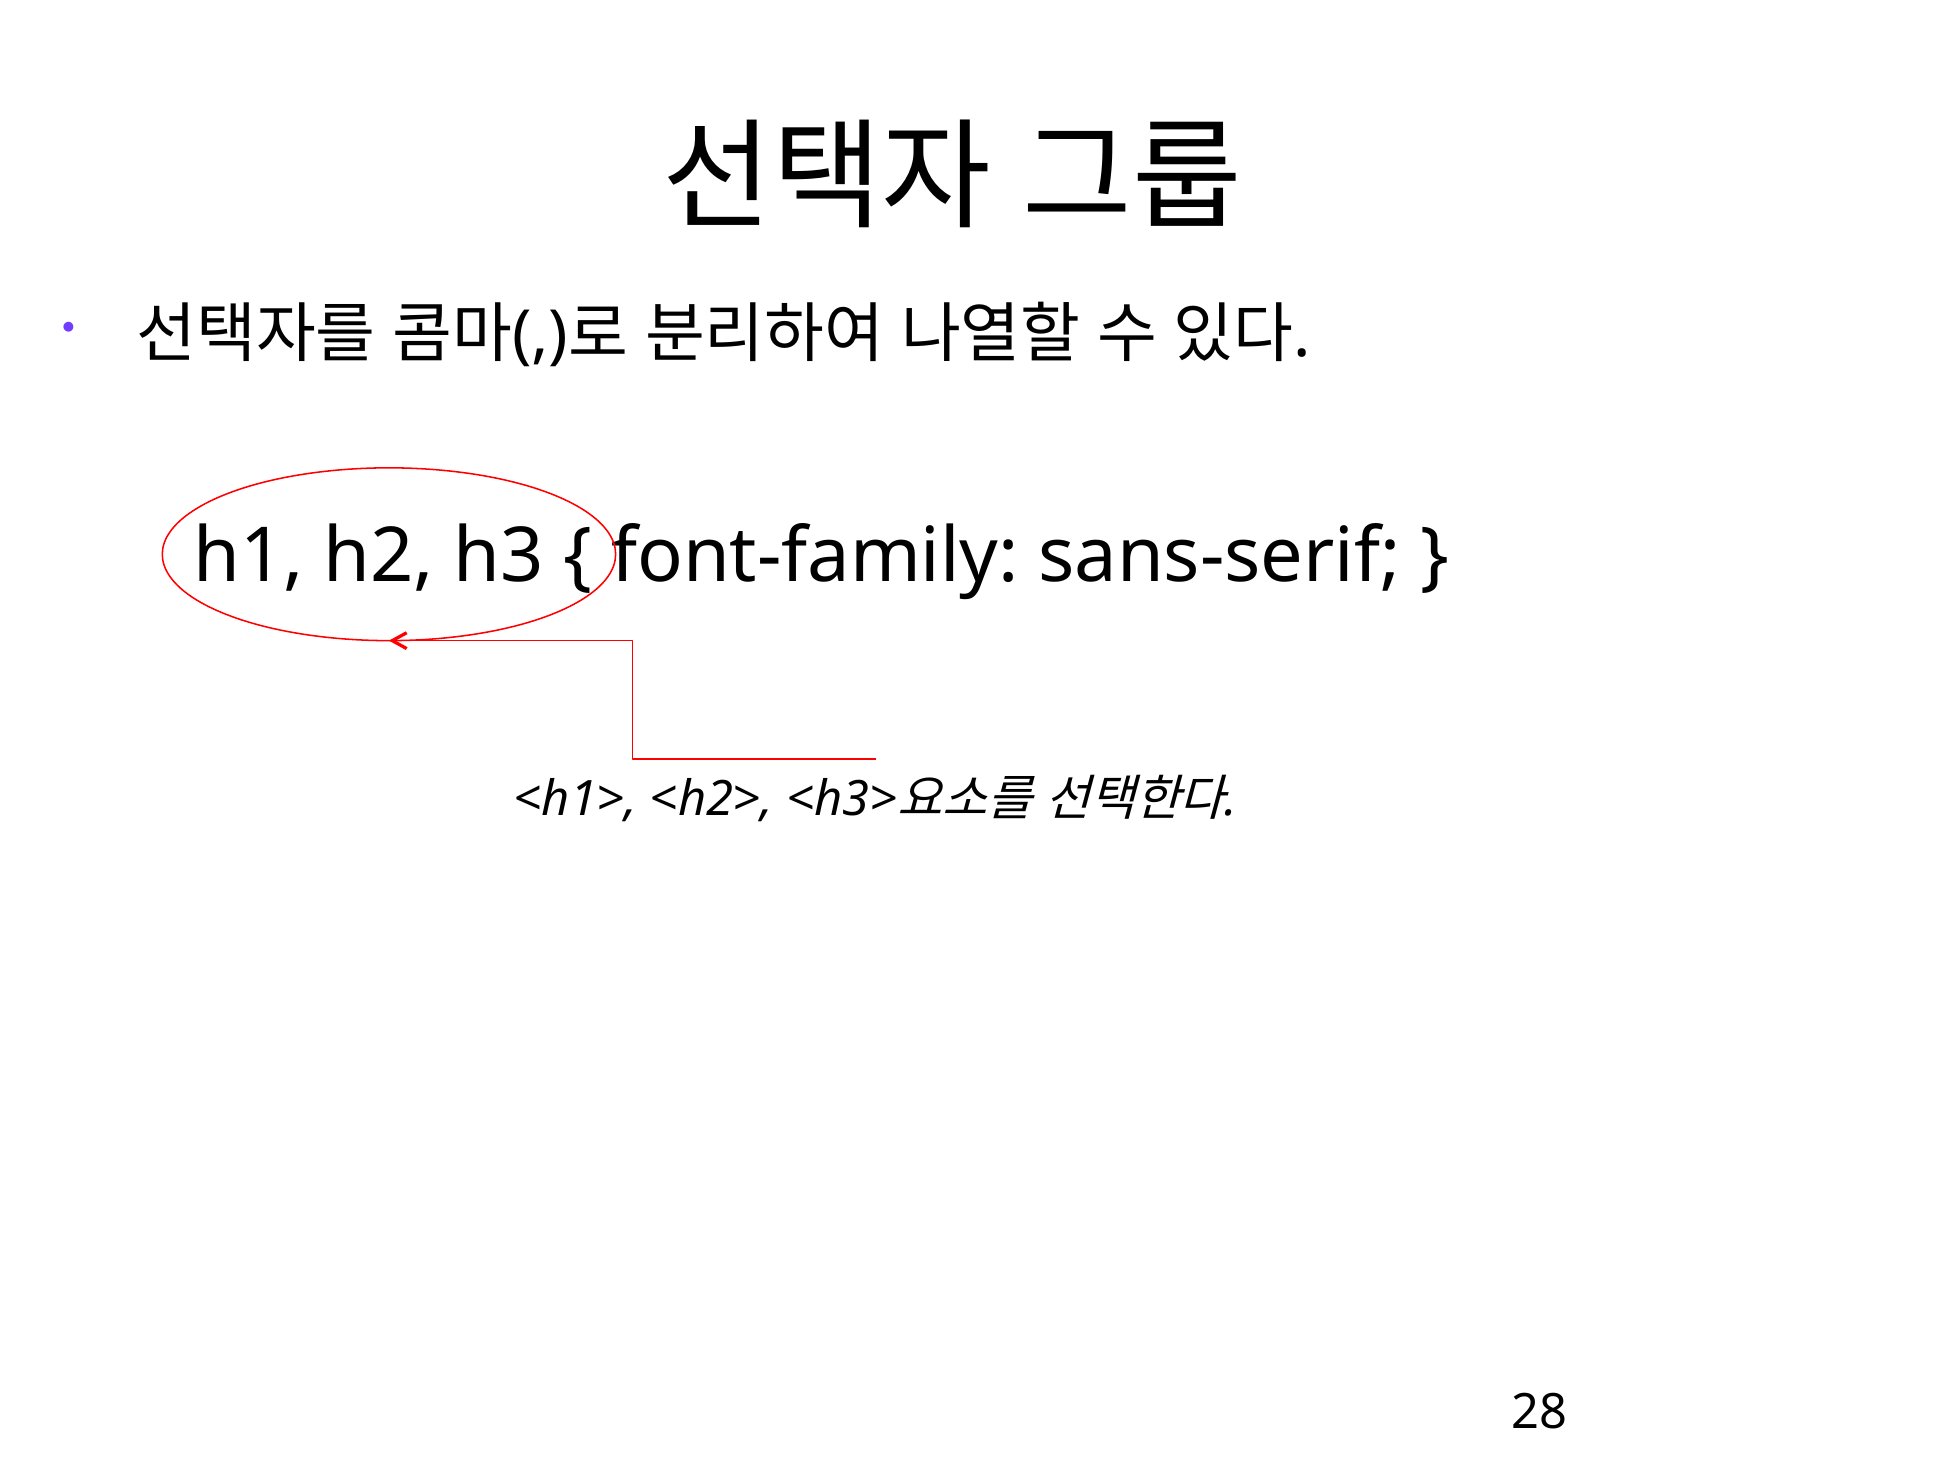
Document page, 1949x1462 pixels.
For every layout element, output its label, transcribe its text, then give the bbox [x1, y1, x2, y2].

title 선택자 그룹 [156, 92, 1749, 255]
list 선택자를 콤마(,)로 분리하여 나열할 수 있다. [48, 284, 1897, 1343]
slide_number <숫자> [1496, 1372, 1899, 1462]
text_box h1, h2, h3 { font-family: sans-serif; } [566, 498, 1749, 605]
text_box <h1>, <h2>, <h3>요소를 선택한다. [474, 758, 1277, 833]
text_box h1, h2, h3 { font-family: sans-serif; } [179, 498, 614, 605]
